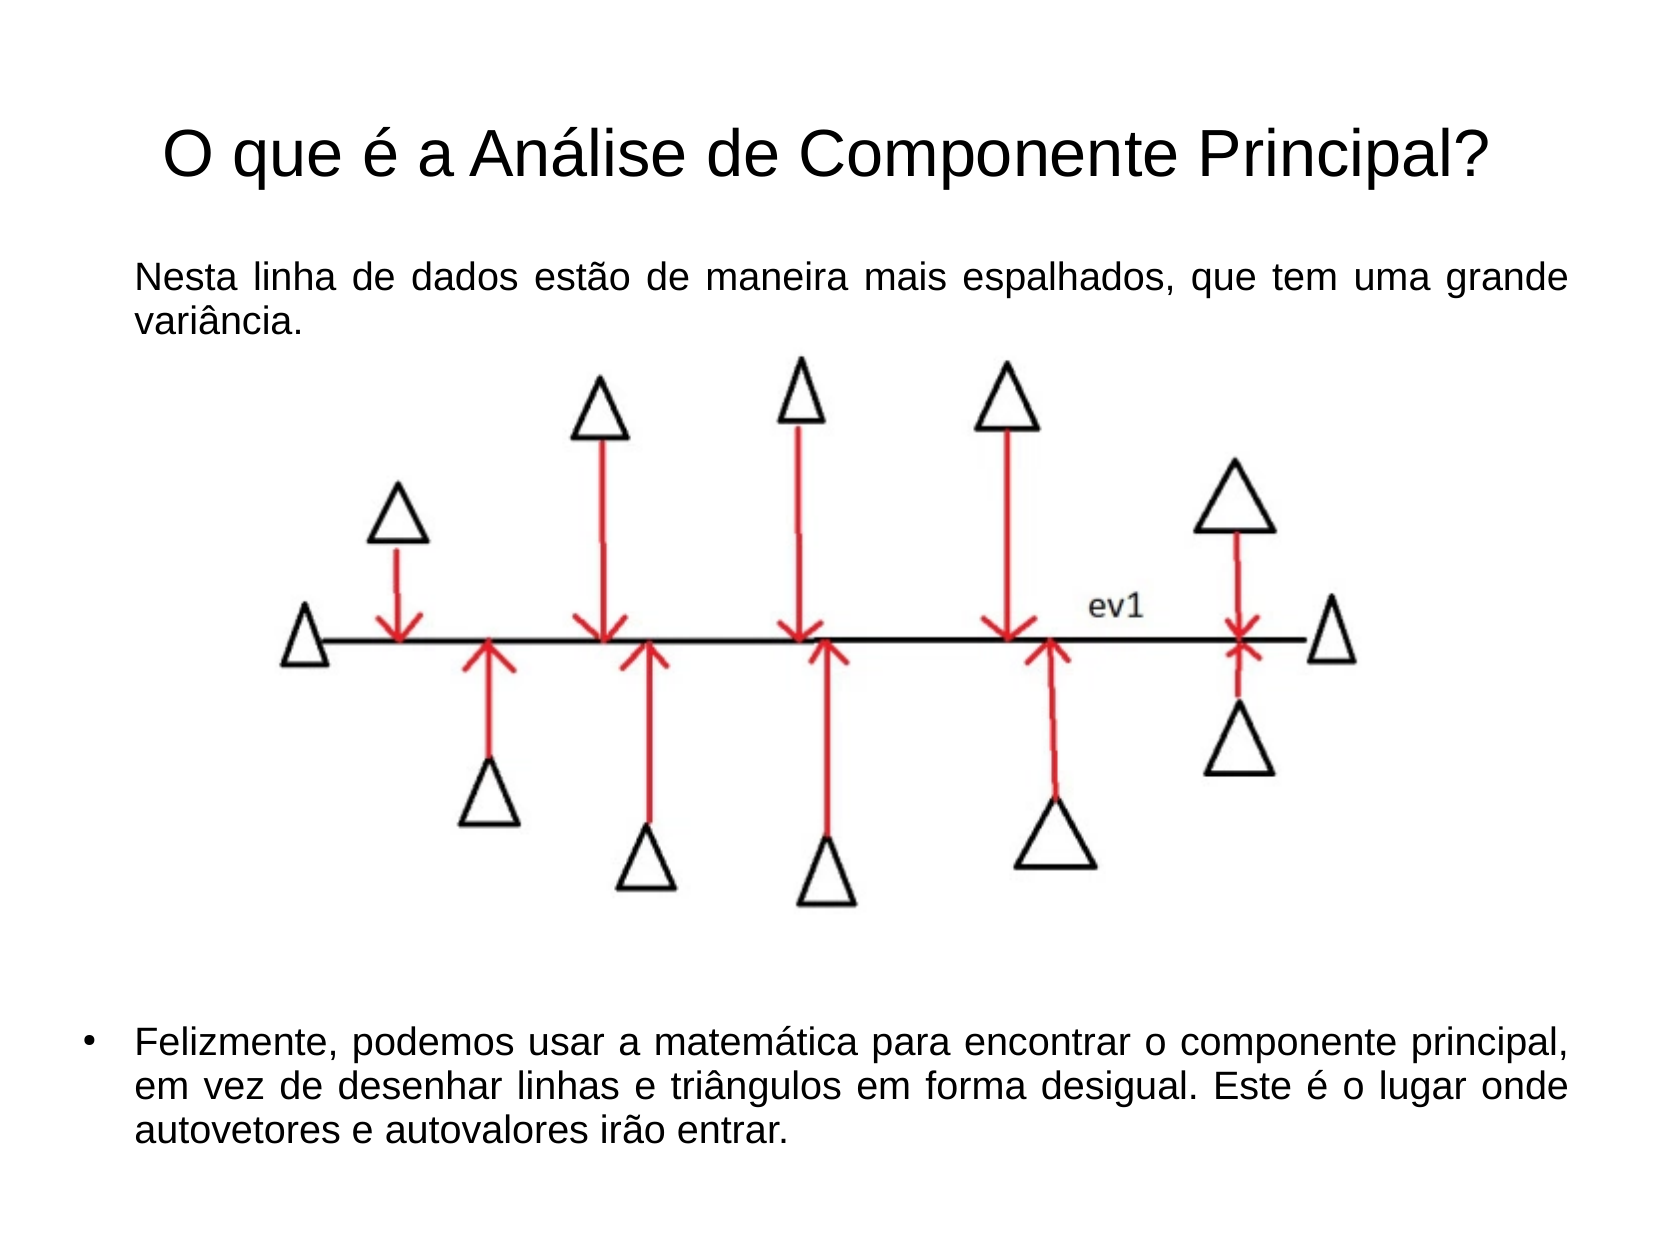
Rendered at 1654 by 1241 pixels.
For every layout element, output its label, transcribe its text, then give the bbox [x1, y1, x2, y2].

title O que é a Análise de Componente Principal? [82, 49, 1571, 254]
picture [212, 341, 1501, 1004]
list Nesta linha de dados estão de maneira mais espalhados, que tem uma grande variância. Felizmente, podemos usar a matemática para encontrar o componente principal, em vez de desenhar linhas e triângulos em forma desigual. Este é o lugar onde autovetores e autovalores irão entrar. [82, 254, 1571, 1170]
